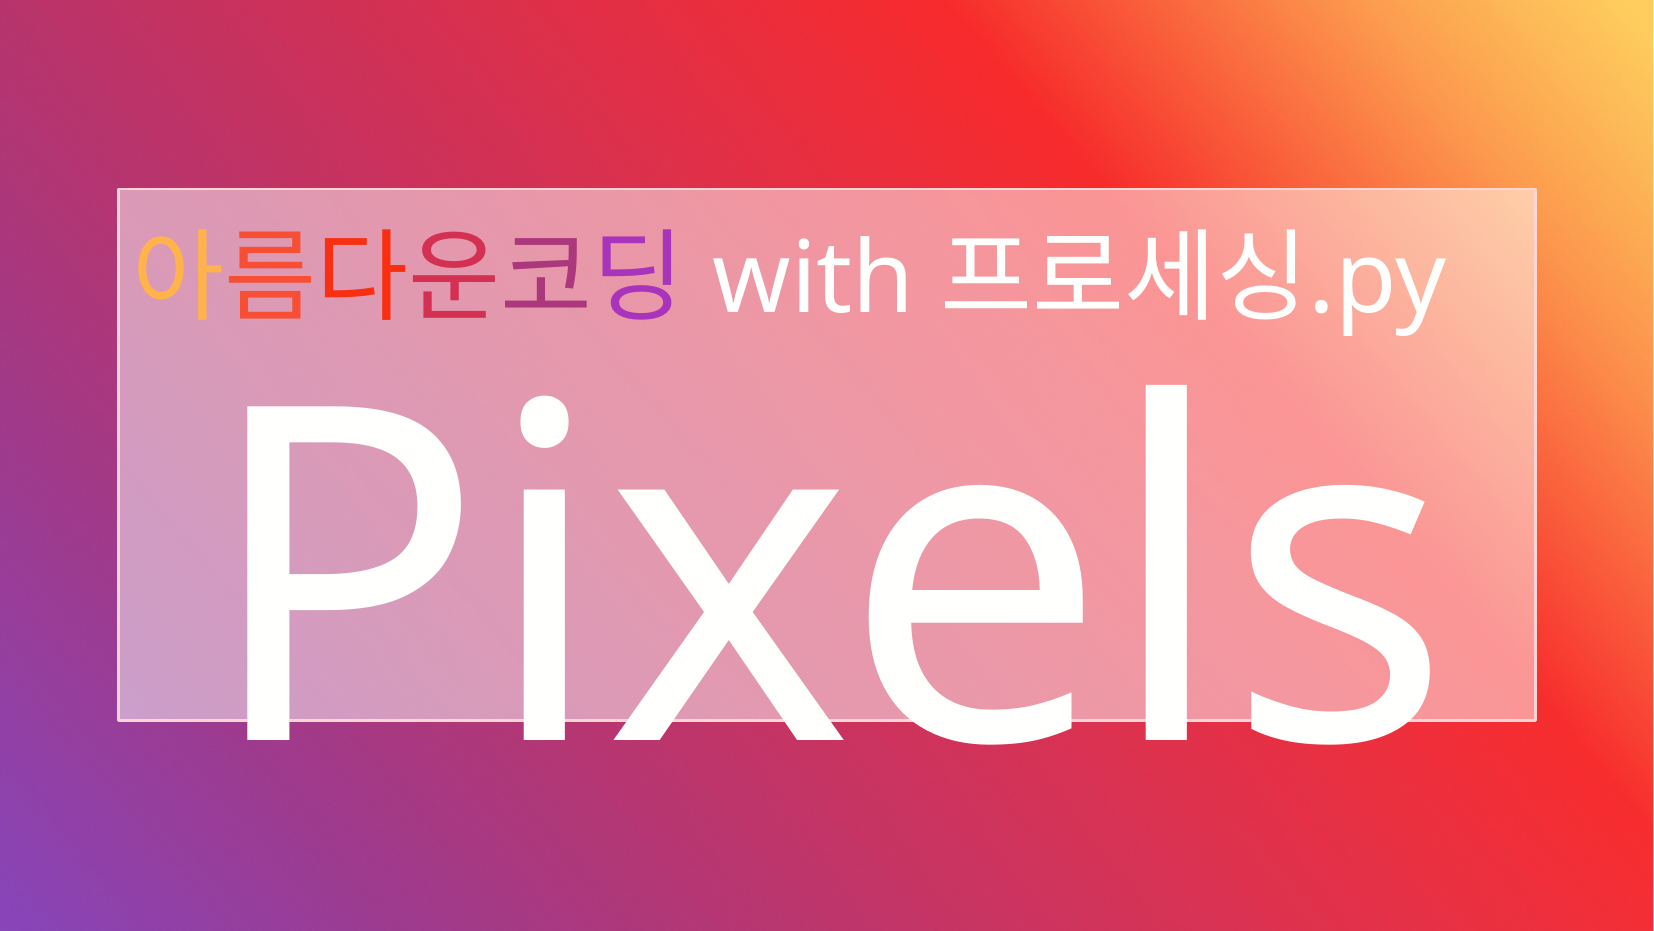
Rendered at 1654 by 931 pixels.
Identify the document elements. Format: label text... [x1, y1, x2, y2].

text_box Pixels [118, 233, 1536, 786]
text_box 아름다운코딩 with 프로세싱.py [118, 188, 1536, 233]
picture [0, 0, 1654, 931]
